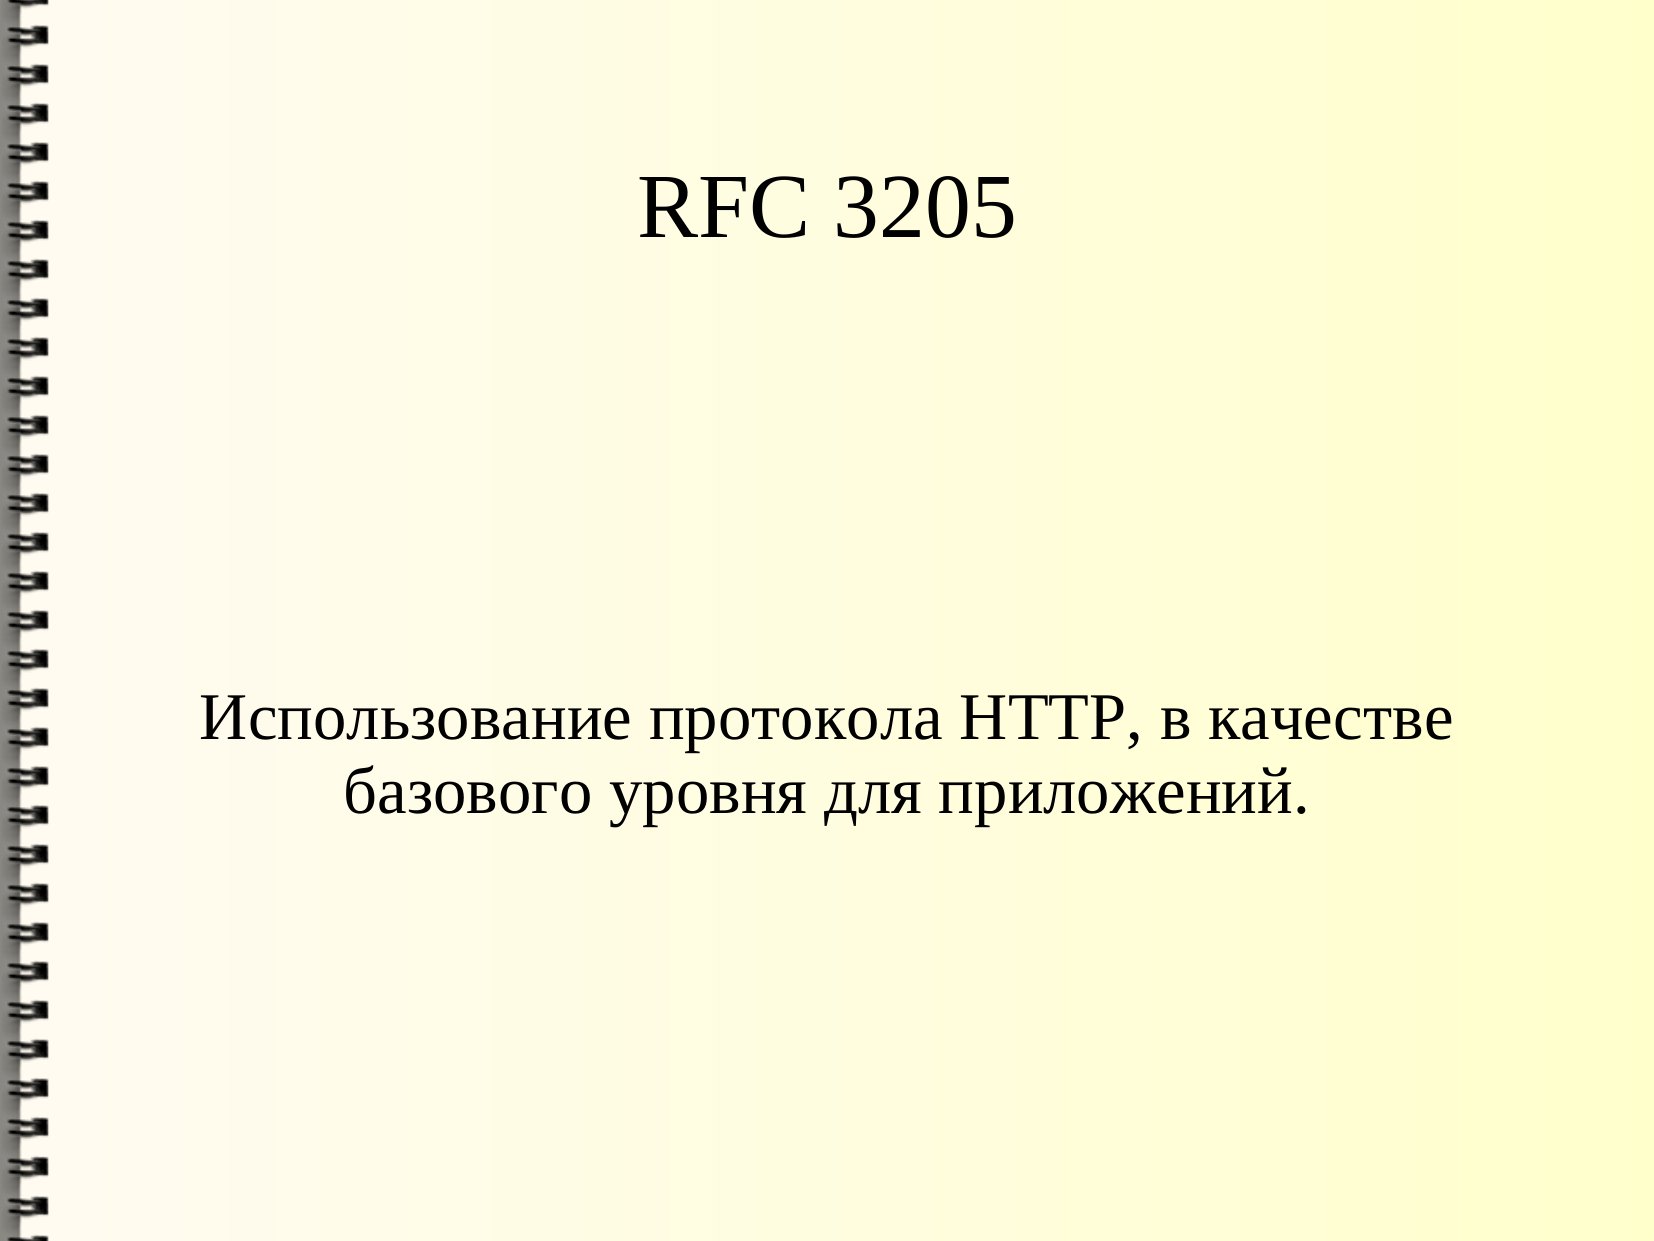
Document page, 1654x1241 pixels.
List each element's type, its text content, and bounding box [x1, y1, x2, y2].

subtitle Использование протокола HTTP, в качестве базового уровня для приложений. [121, 344, 1534, 1164]
picture [0, 0, 1654, 1241]
title RFC 3205 [121, 102, 1534, 311]
